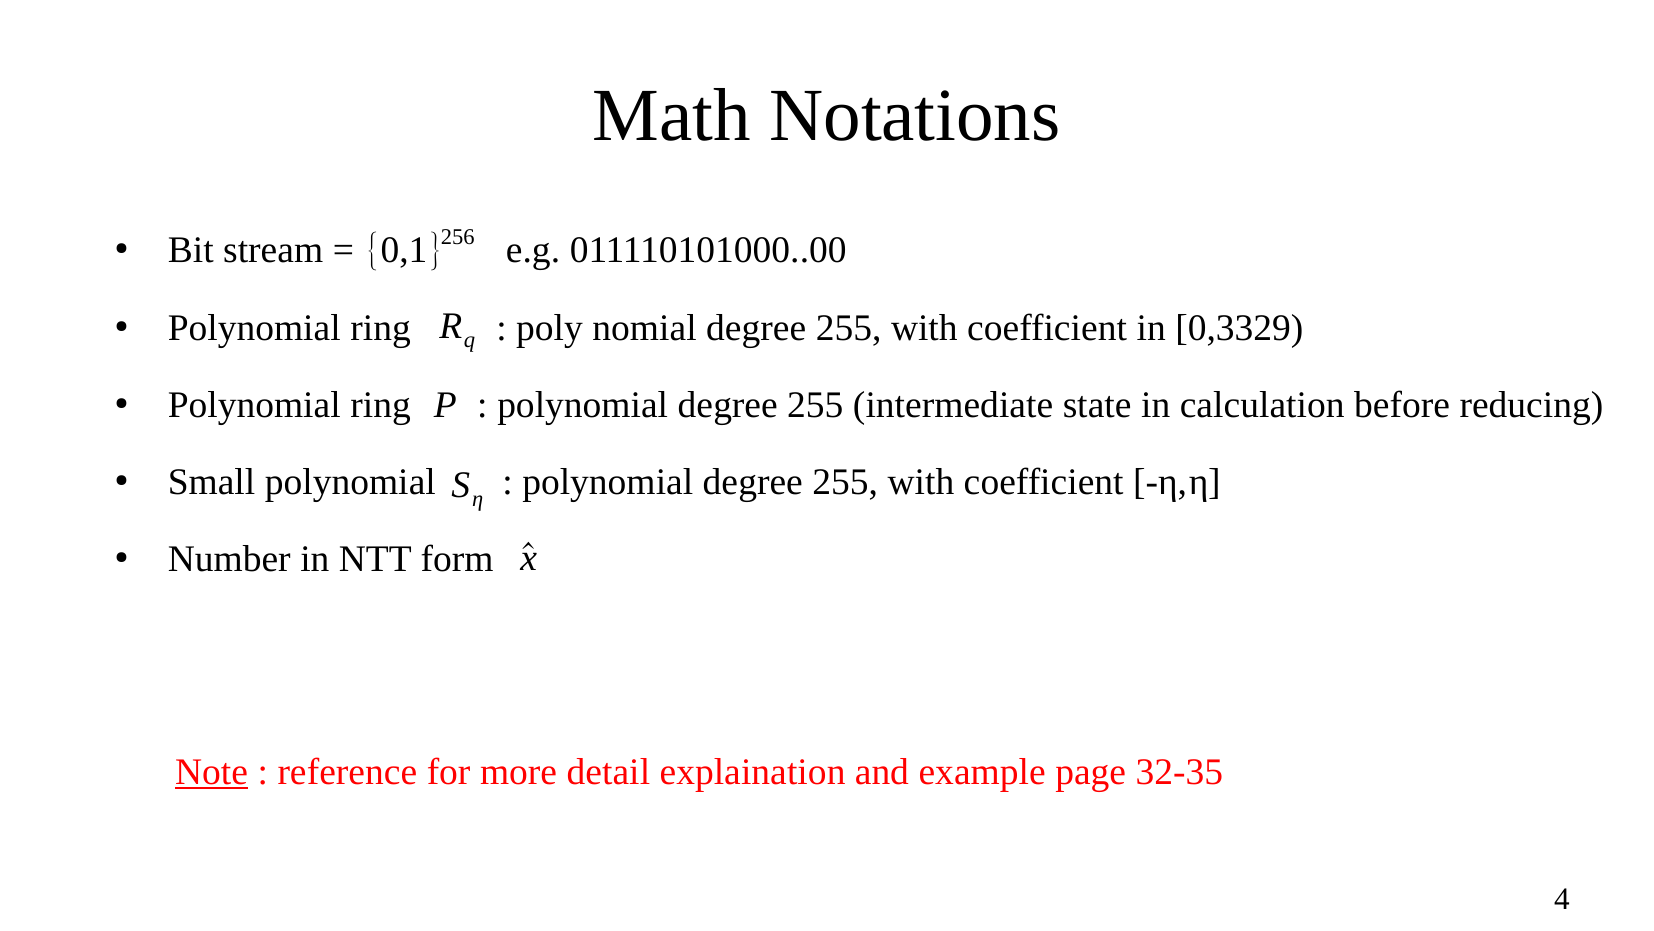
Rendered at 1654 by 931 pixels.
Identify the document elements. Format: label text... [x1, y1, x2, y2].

text_box Note : reference for more detail explaination and example page 32-35 [160, 722, 1446, 886]
chart [366, 223, 476, 274]
chart [437, 304, 476, 352]
chart [450, 464, 484, 512]
title Math Notations [82, 73, 1571, 157]
list Bit stream = e.g. 011110101000..00 Polynomial ring : poly nomial degree 255, with coefficient in [0,3329) Polynomial ring : polynomial degree 255 (intermediate state in calculation before reducing) Small polynomial : polynomial degree 255, with coefficient [-η,η] Number in NTT form [97, 223, 1618, 763]
chart [517, 536, 539, 579]
chart [431, 384, 458, 426]
